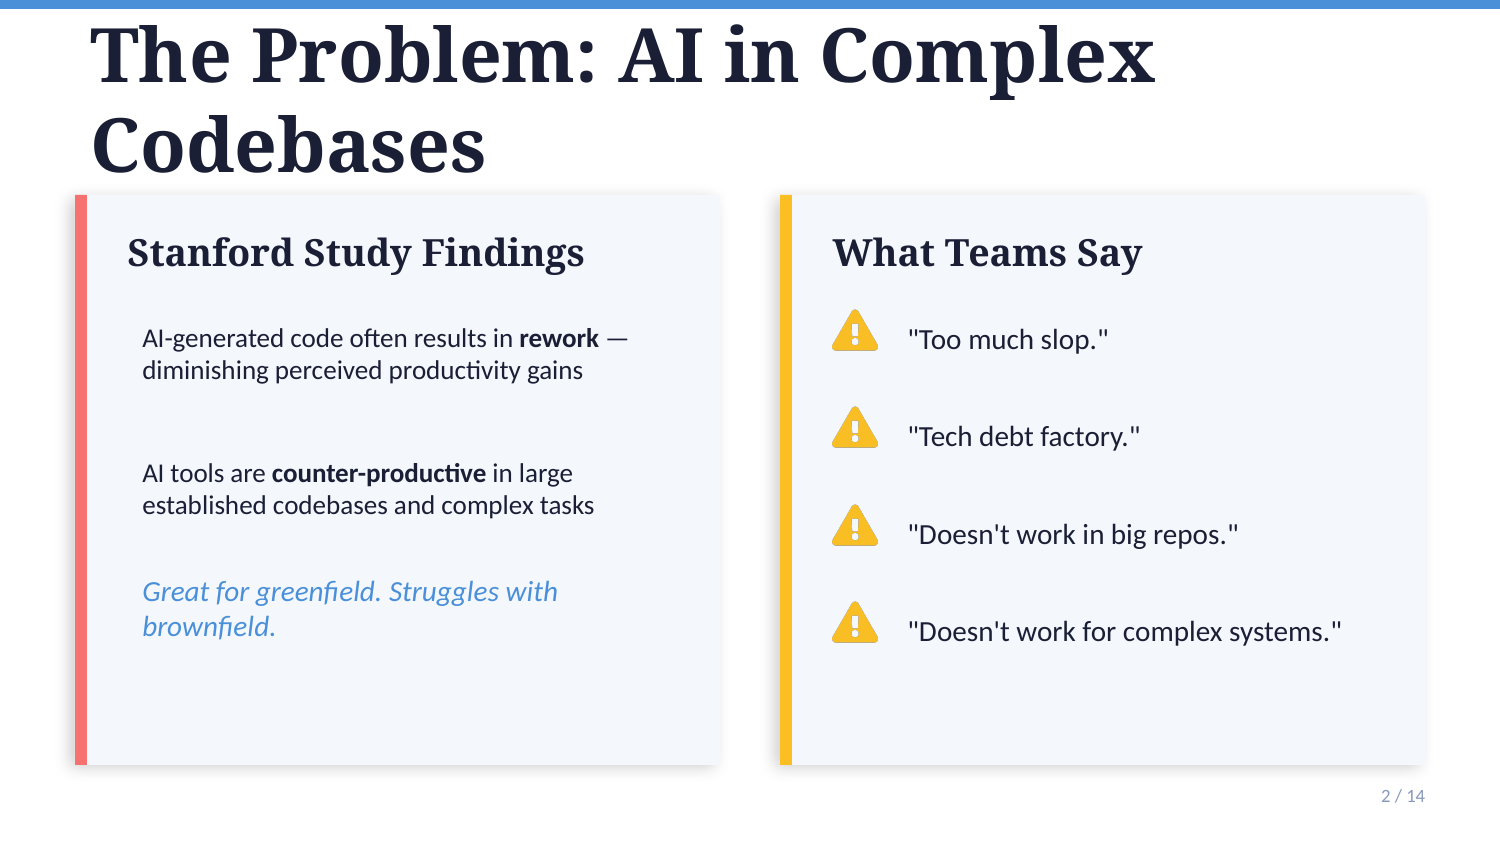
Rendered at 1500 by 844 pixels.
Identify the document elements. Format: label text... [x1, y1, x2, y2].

text_box AI-generated code often results in rework — diminishing perceived productivity gains [127, 299, 683, 405]
text_box Great for greenfield. Struggles with brownfield. [127, 569, 683, 645]
picture [832, 502, 878, 548]
text_box [74, 194, 720, 765]
text_box "Doesn't work for complex systems." [892, 599, 1388, 660]
text_box The Problem: AI in Complex Codebases [89, 44, 1410, 150]
text_box [0, 0, 1500, 9]
text_box 2 / 14 [1289, 772, 1440, 818]
picture [832, 599, 878, 645]
text_box "Too much slop." [892, 307, 1388, 368]
picture [832, 404, 878, 450]
text_box [779, 194, 1425, 765]
text_box "Doesn't work in big repos." [892, 502, 1388, 563]
text_box What Teams Say [832, 217, 1403, 285]
text_box "Tech debt factory." [892, 404, 1388, 465]
picture [832, 307, 878, 353]
text_box Stanford Study Findings [127, 217, 698, 285]
text_box AI tools are counter-productive in large established codebases and complex tasks [127, 427, 683, 548]
